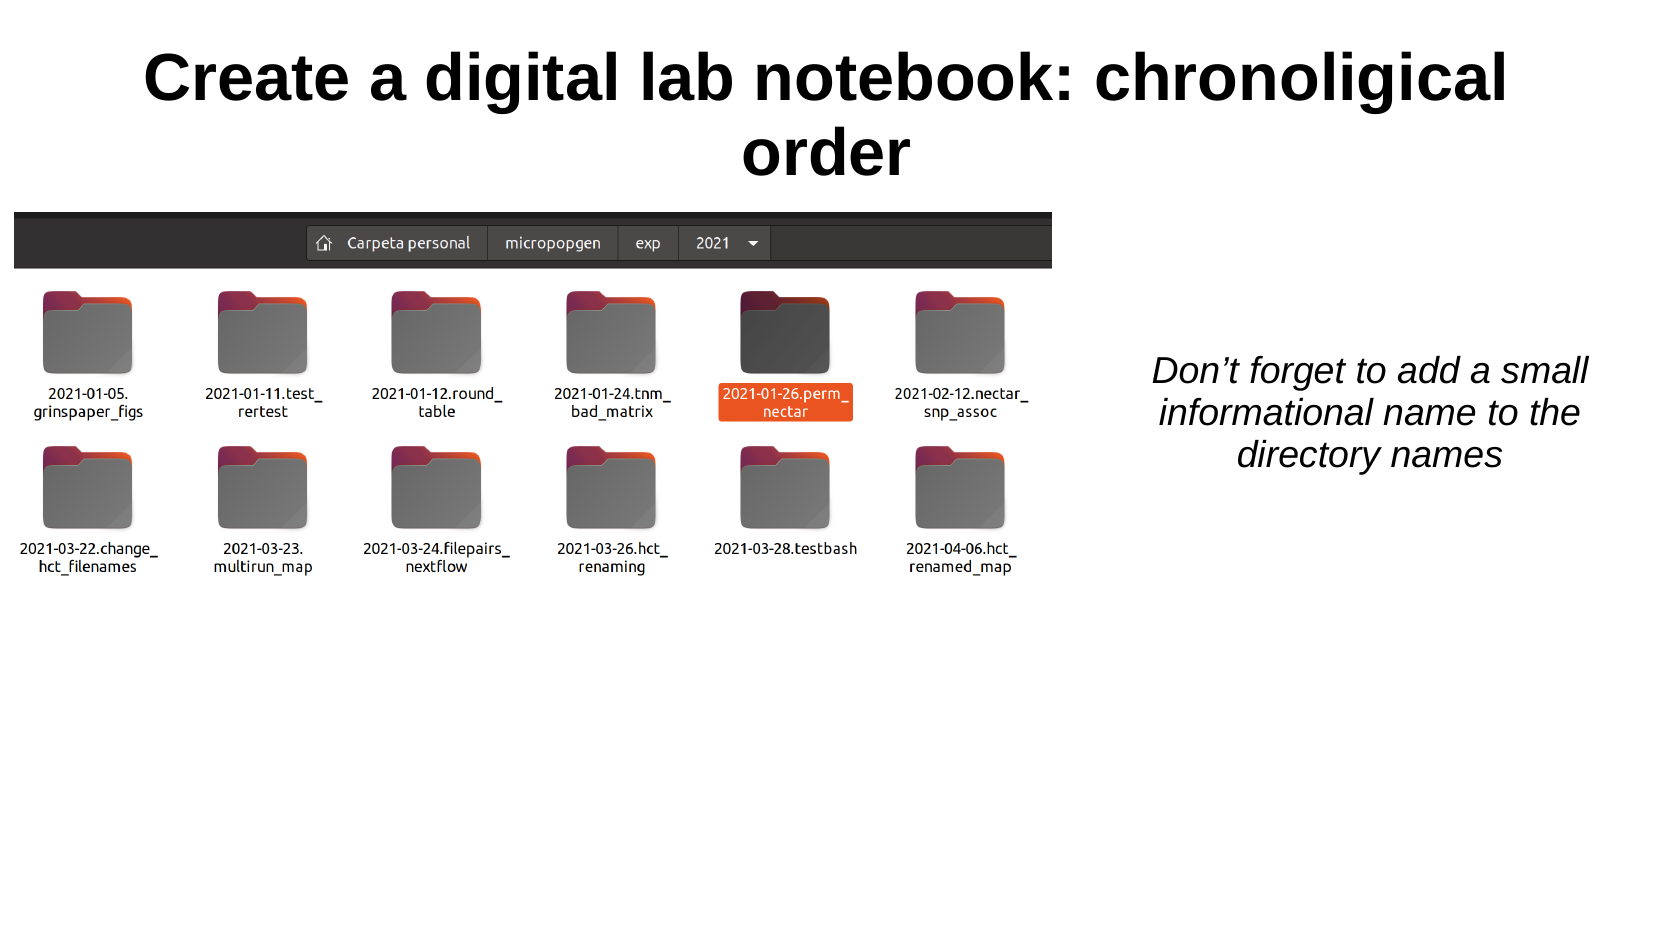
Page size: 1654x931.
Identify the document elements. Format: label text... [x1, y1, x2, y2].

title Create a digital lab notebook: chronoligical order [82, 37, 1571, 193]
picture [14, 212, 1052, 591]
text_box Don’t forget to add a small informational name to the directory names [1062, 342, 1642, 484]
